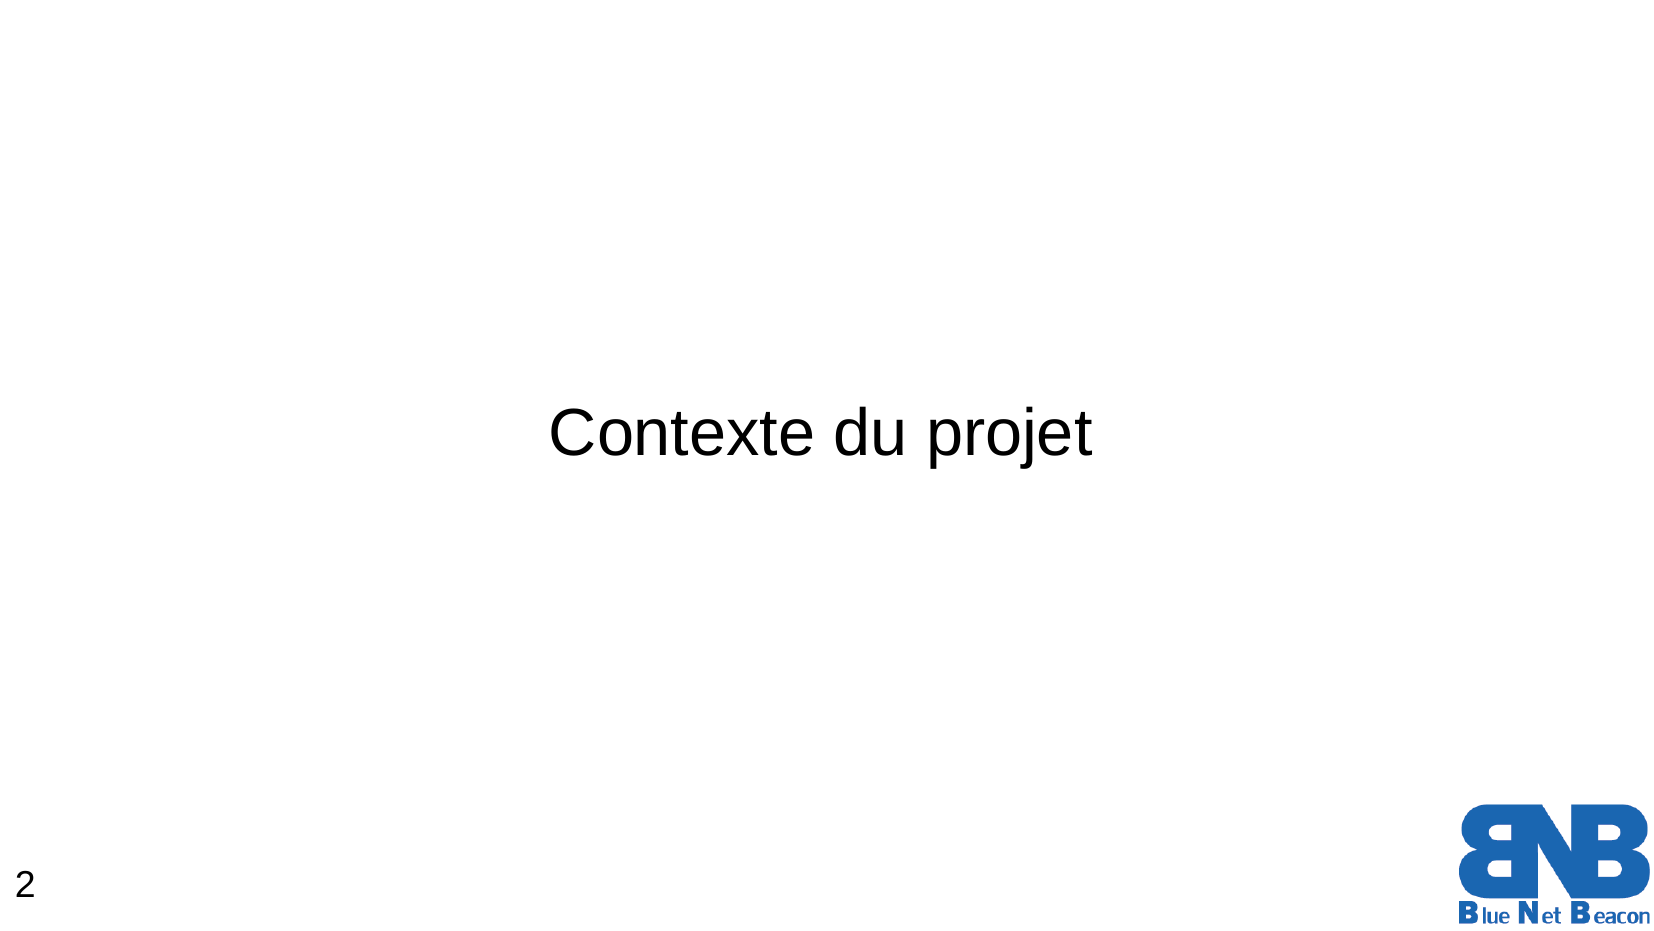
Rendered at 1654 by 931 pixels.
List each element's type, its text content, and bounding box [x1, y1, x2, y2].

title Contexte du projet [76, 354, 1565, 510]
text_box <numéro> [0, 856, 629, 927]
picture [1459, 797, 1650, 930]
